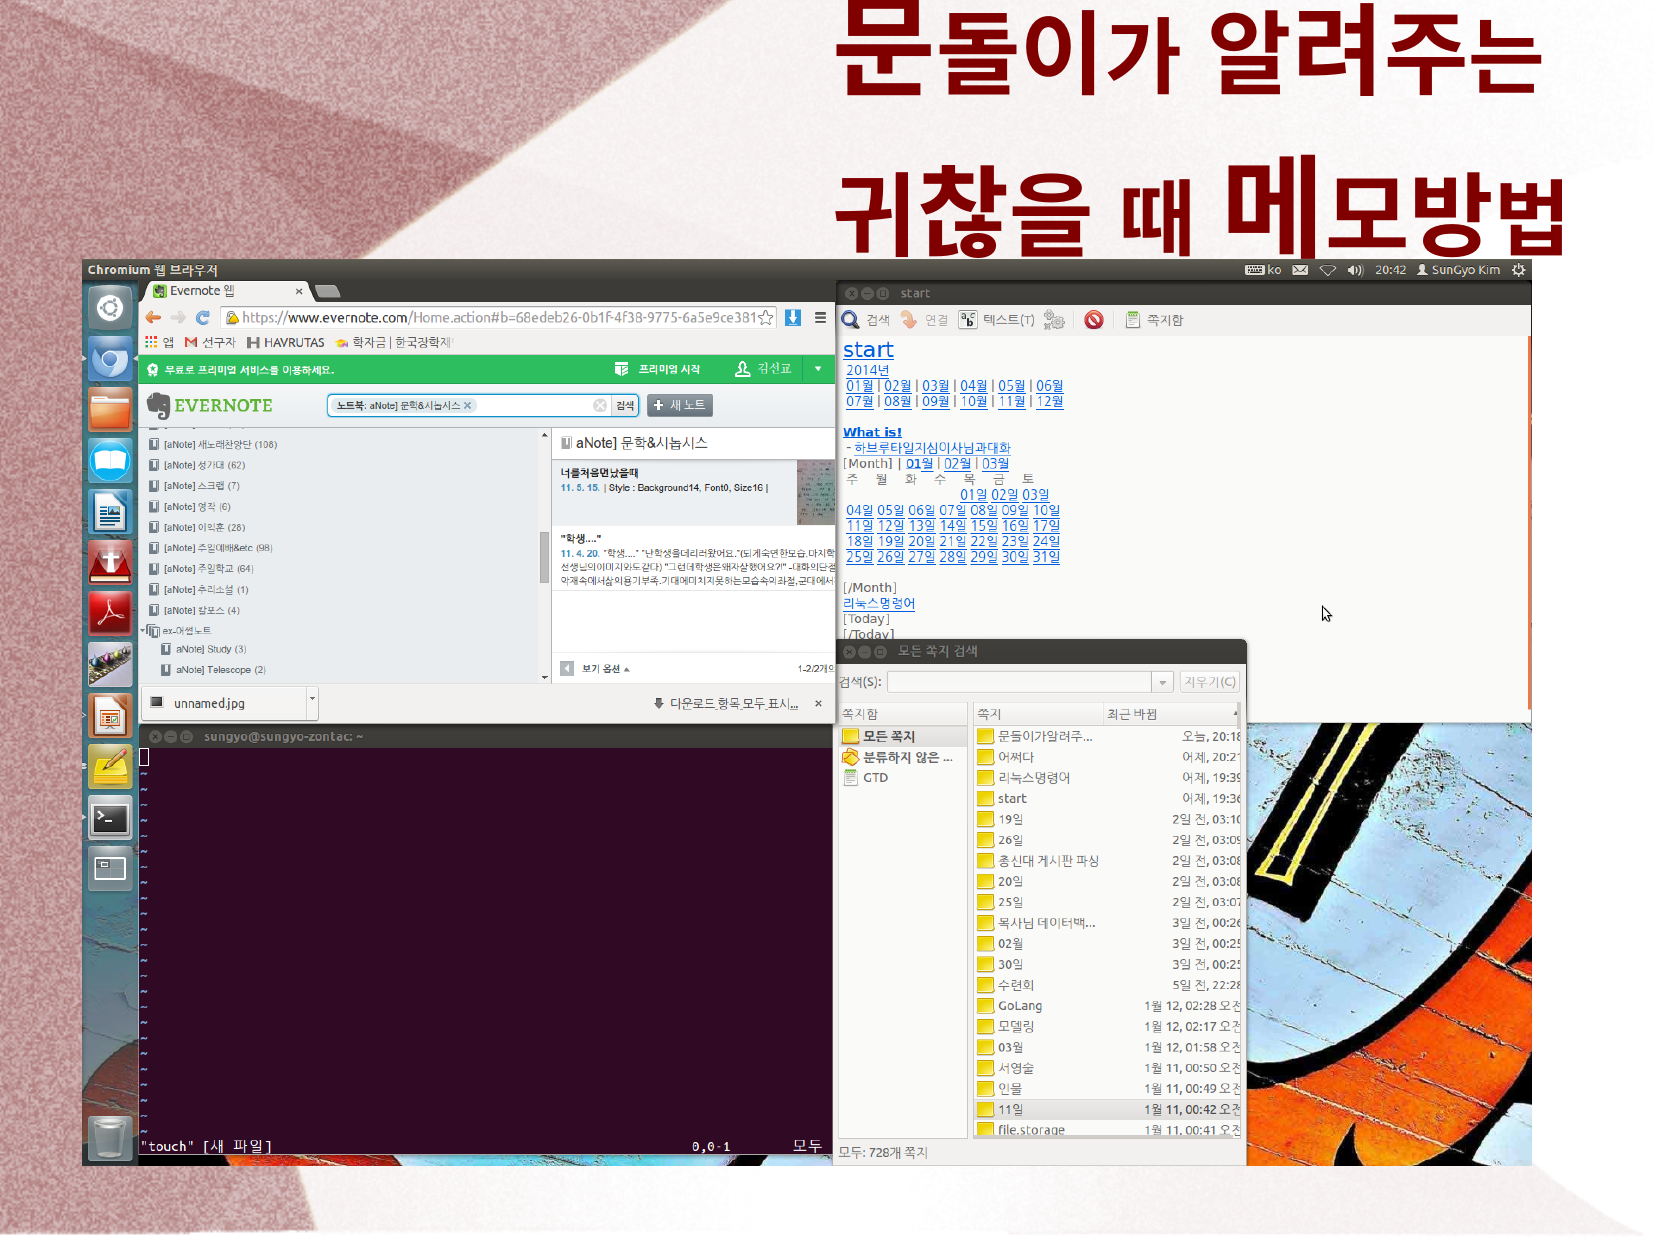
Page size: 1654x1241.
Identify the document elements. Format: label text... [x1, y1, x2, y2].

picture [863, 9, 904, 24]
picture [0, 0, 1654, 1241]
title 문돌이가 알려주는 귀찮을 때 메모방법 [82, 25, 1571, 334]
